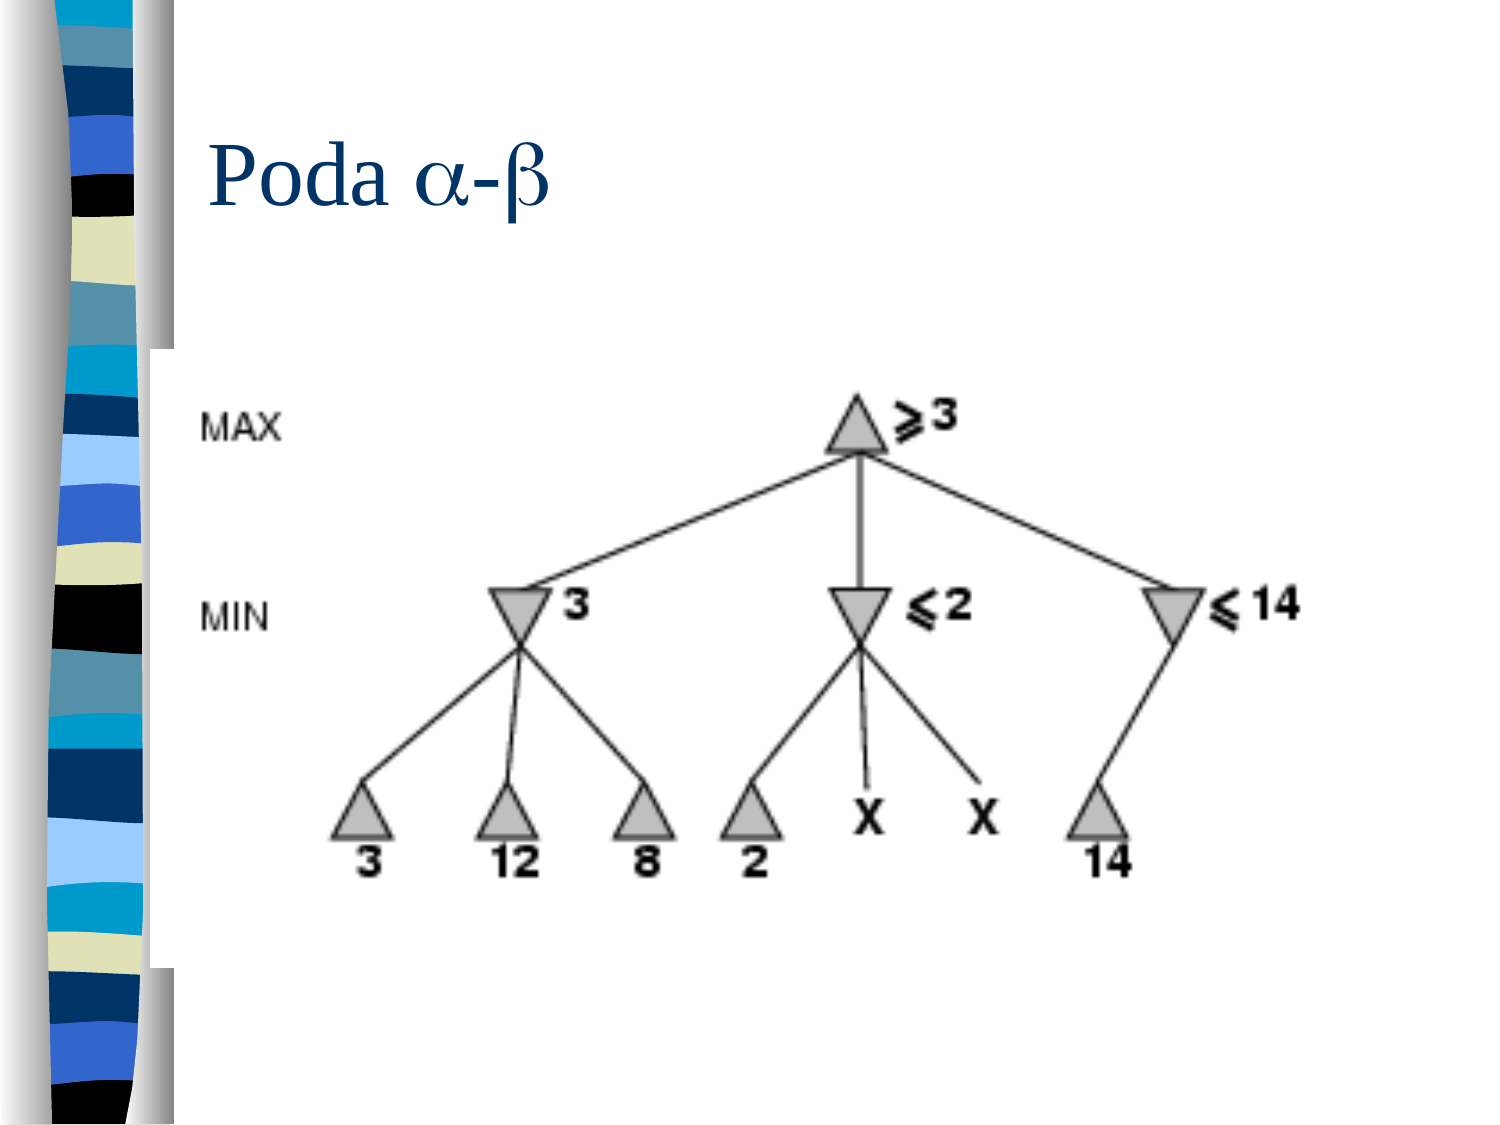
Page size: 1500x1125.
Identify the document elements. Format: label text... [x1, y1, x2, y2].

title Poda - [192, 74, 1468, 263]
picture [150, 349, 1500, 968]
